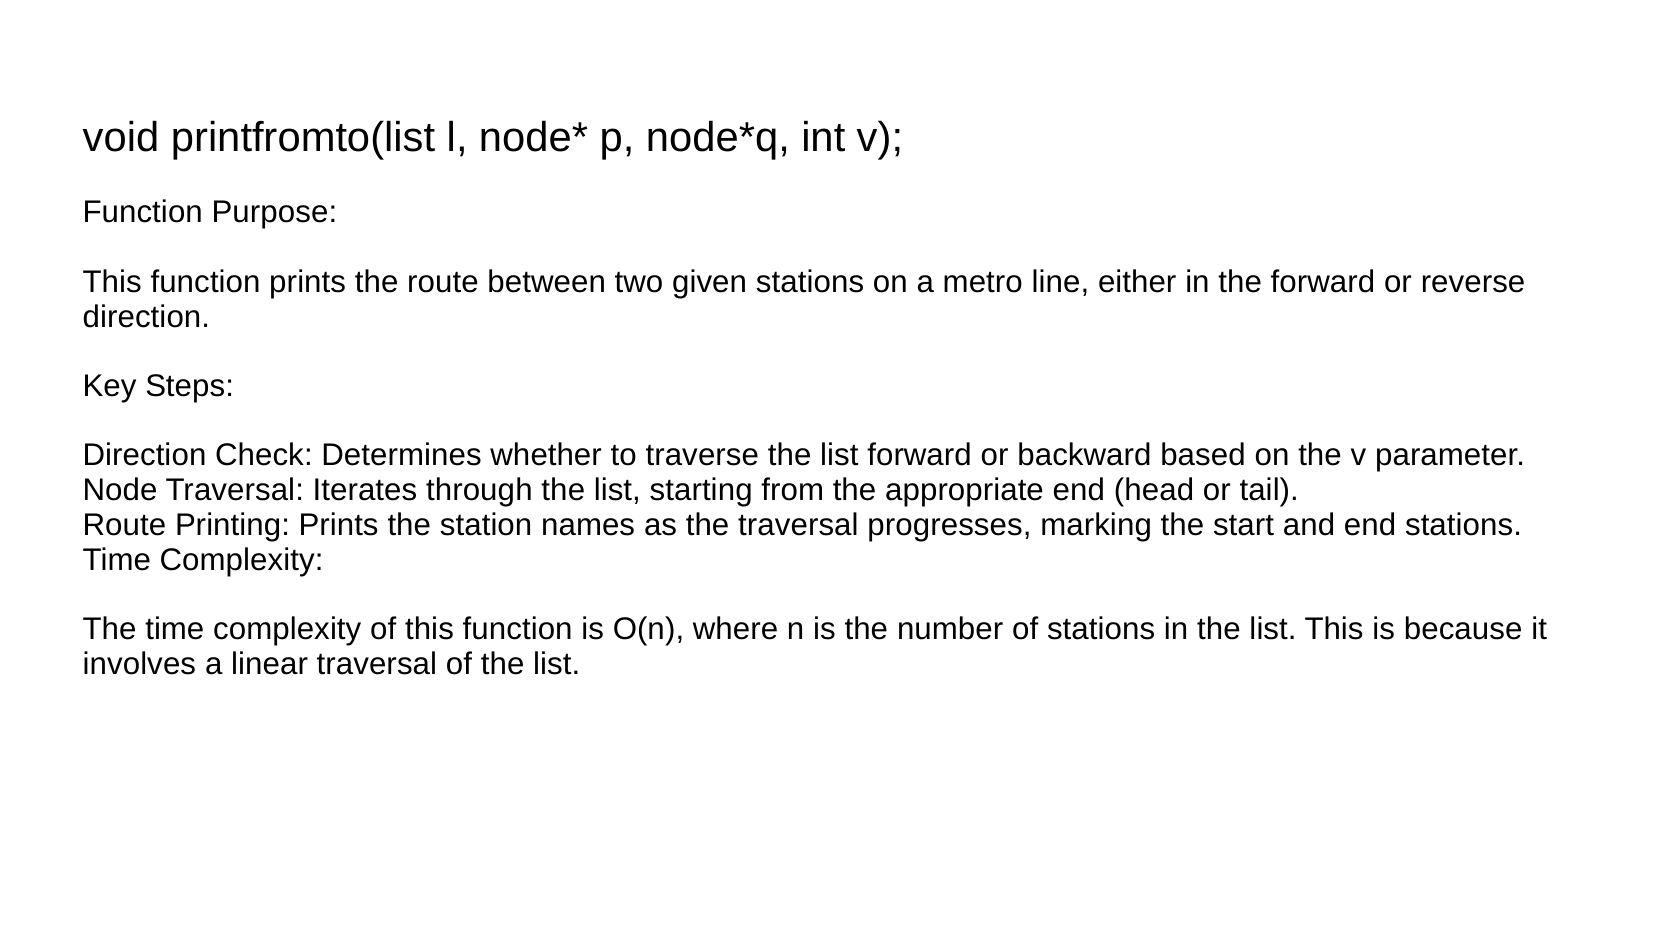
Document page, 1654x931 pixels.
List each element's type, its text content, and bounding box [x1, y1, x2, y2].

subtitle void printfromto(list l, node* p, node*q, int v); Function Purpose: This function prints the route between two given stations on a metro line, either in the forward or reverse direction. Key Steps: Direction Check: Determines whether to traverse the list forward or backward based on the v parameter. Node Traversal: Iterates through the list, starting from the appropriate end (head or tail). Route Printing: Prints the station names as the traversal progresses, marking the start and end stations. Time Complexity: The time complexity of this function is O(n), where n is the number of stations in the list. This is because it involves a linear traversal of the list. [82, 37, 1571, 757]
